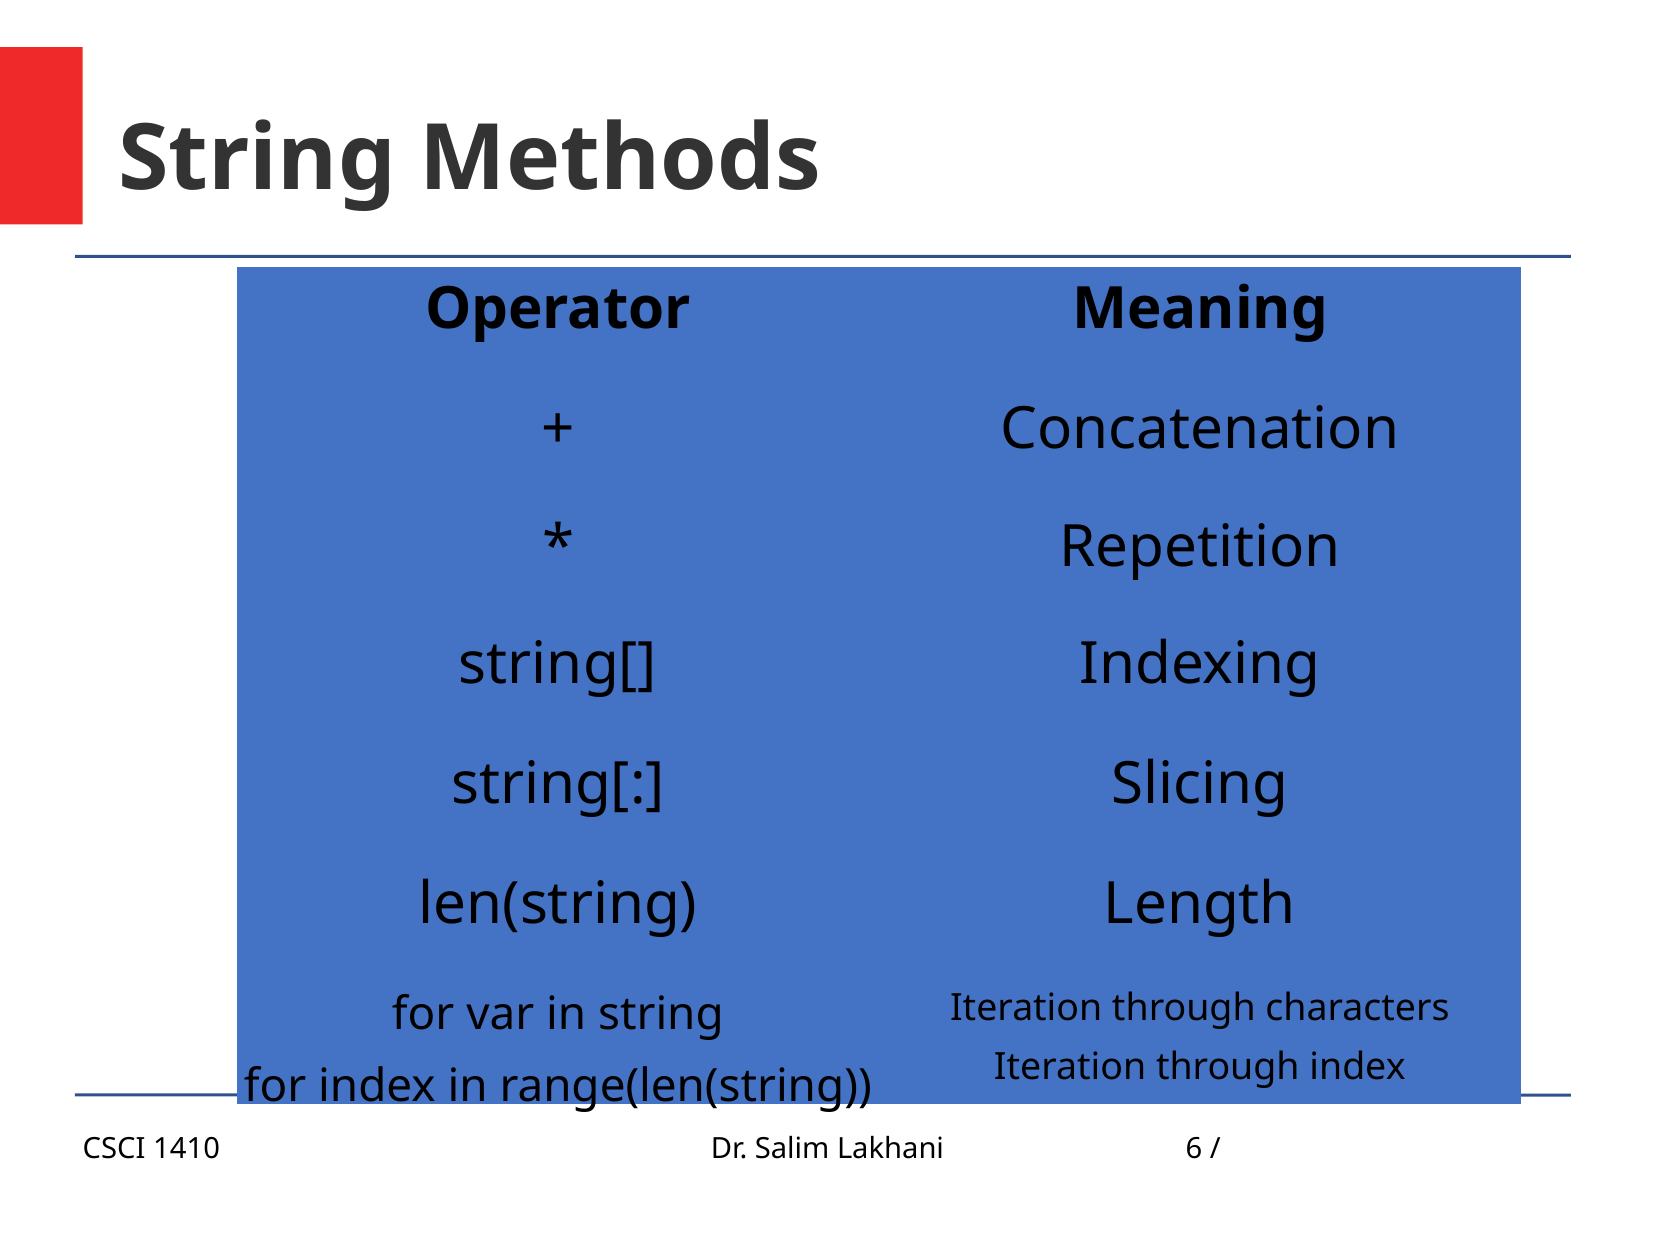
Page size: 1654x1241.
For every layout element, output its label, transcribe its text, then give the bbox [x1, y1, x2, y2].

table_cell string[] [237, 621, 879, 741]
table_cell Indexing [879, 621, 1521, 741]
table_cell Concatenation [879, 387, 1521, 504]
table_cell Slicing [879, 741, 1521, 861]
table_cell string[:] [237, 741, 879, 861]
title String Methods [118, 49, 1571, 257]
table_header Operator [237, 267, 879, 387]
text_box Dr. Salim Lakhani [565, 1129, 1090, 1216]
table_cell Repetition [879, 504, 1521, 621]
table_cell for var in string for index in range(len(string)) [237, 981, 879, 1104]
table_header Meaning [879, 267, 1521, 387]
table_cell + [237, 387, 879, 504]
table_cell * [237, 504, 879, 621]
text_box CSCI 1410 [82, 1129, 468, 1216]
text_box / [1185, 1129, 1571, 1216]
table_cell len(string) [237, 861, 879, 981]
table_cell Length [879, 861, 1521, 981]
table_cell Iteration through characters Iteration through index [879, 981, 1521, 1104]
